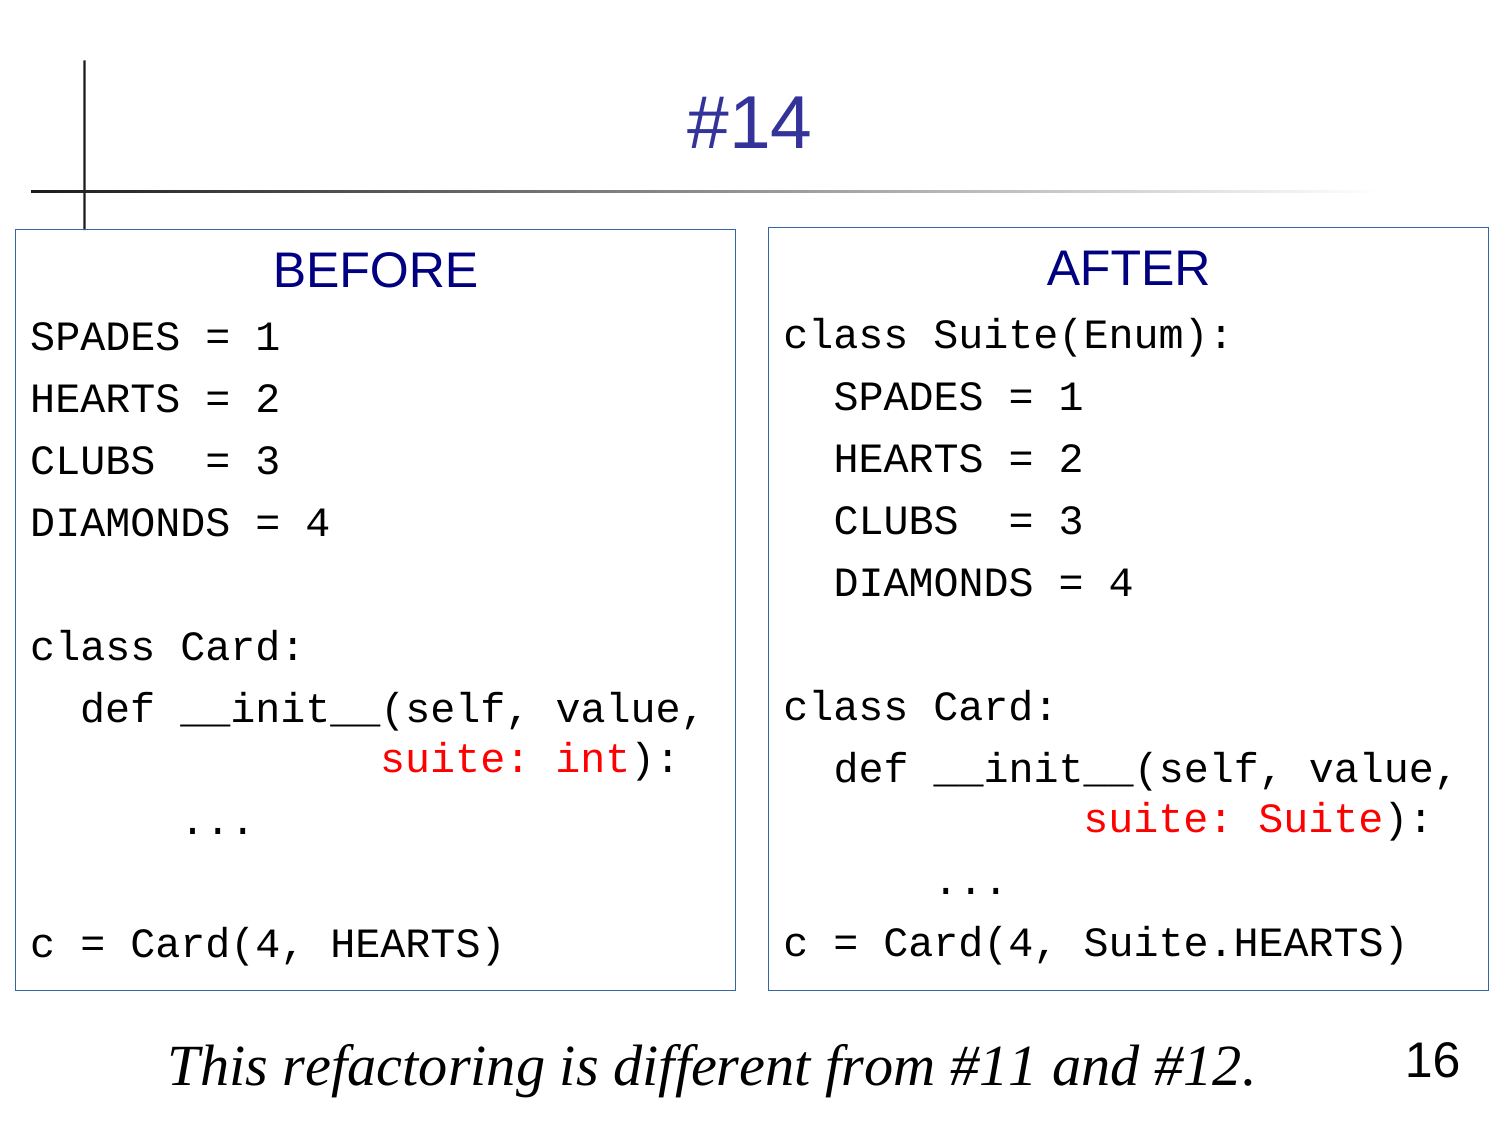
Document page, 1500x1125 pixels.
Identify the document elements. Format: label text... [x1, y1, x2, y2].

text_box This refactoring is different from #11 and #12. [30, 1020, 1396, 1105]
text_box <number> [1396, 1020, 1486, 1095]
list BEFORE SPADES = 1 HEARTS = 2 CLUBS = 3 DIAMONDS = 4 class Card: def __init__(self, value, suite: int): ... c = Card(4, HEARTS) [15, 229, 736, 991]
list AFTER class Suite(Enum): SPADES = 1 HEARTS = 2 CLUBS = 3 DIAMONDS = 4 class Card: def __init__(self, value, suite: Suite): ... c = Card(4, Suite.HEARTS) [768, 227, 1489, 991]
title #14 [50, 37, 1450, 201]
